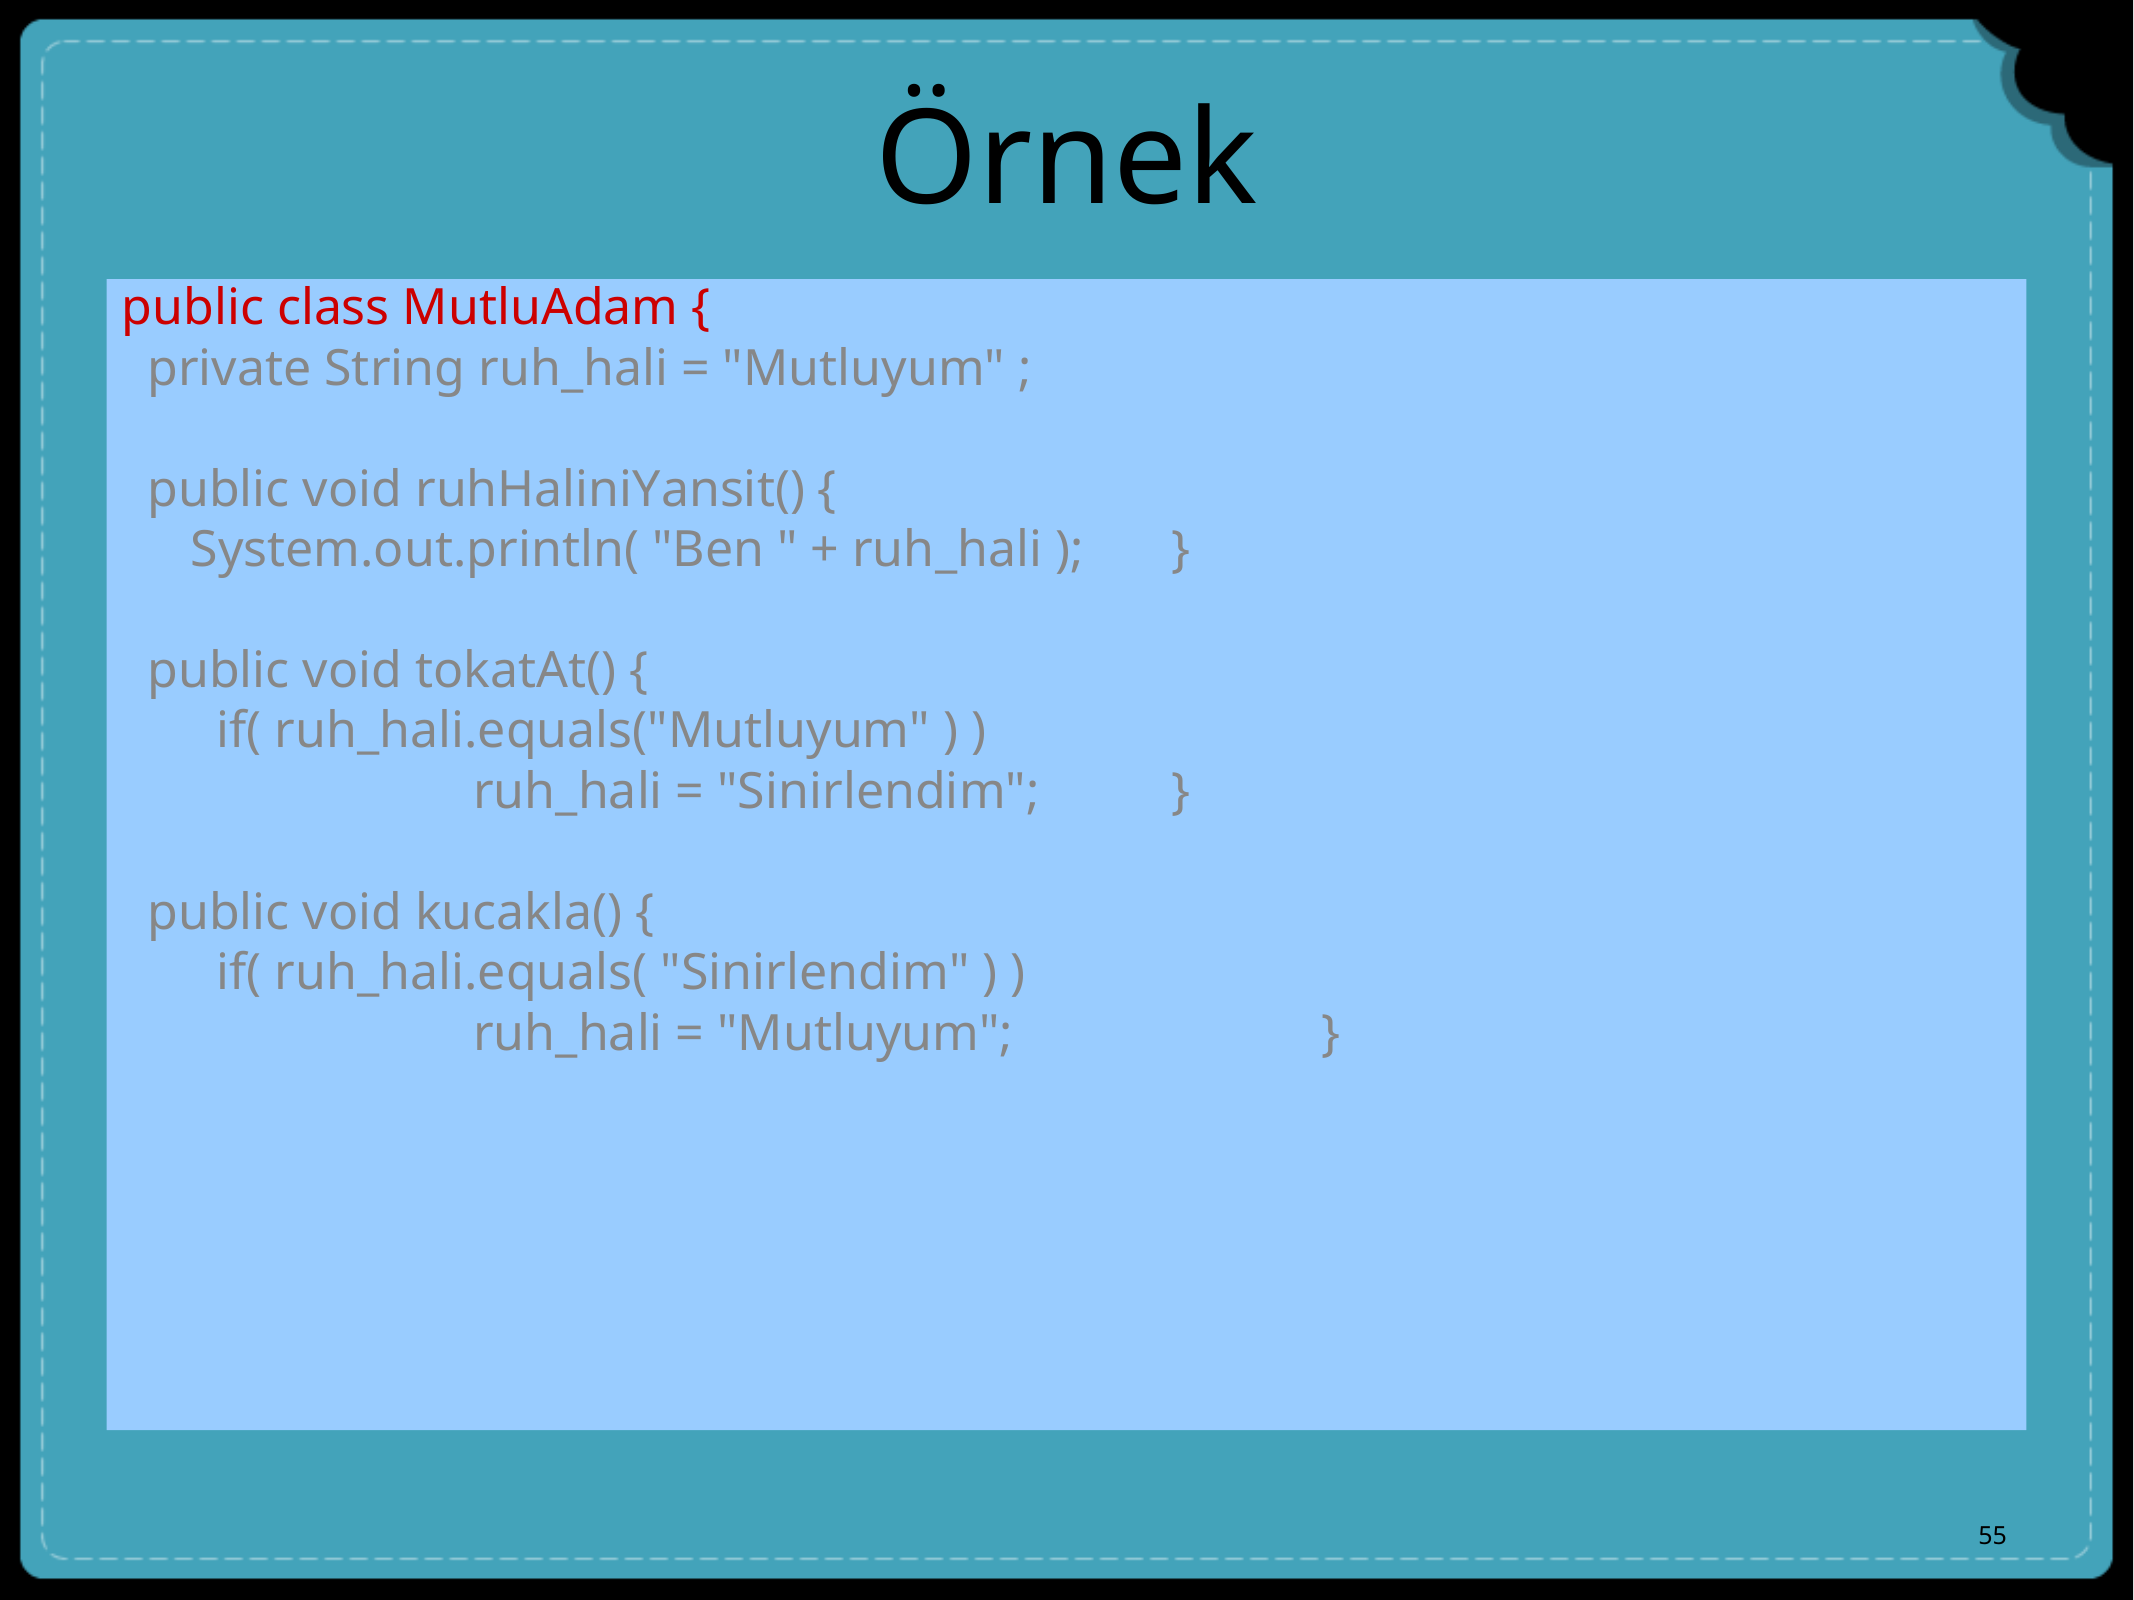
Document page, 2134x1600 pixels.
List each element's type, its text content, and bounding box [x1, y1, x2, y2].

title Örnek [106, 64, 2027, 279]
picture [0, 0, 2134, 1600]
list public class MutluAdam { private String ruh_hali = "Mutluyum" ; public void ruhHaliniYansit() { System.out.println( "Ben " + ruh_hali ); } public void tokatAt() { if( ruh_hali.equals("Mutluyum" ) ) ruh_hali = "Sinirlendim"; } public void kucakla() { if( ruh_hali.equals( "Sinirlendim" ) ) ruh_hali = "Mutluyum"; } [106, 279, 2027, 1431]
